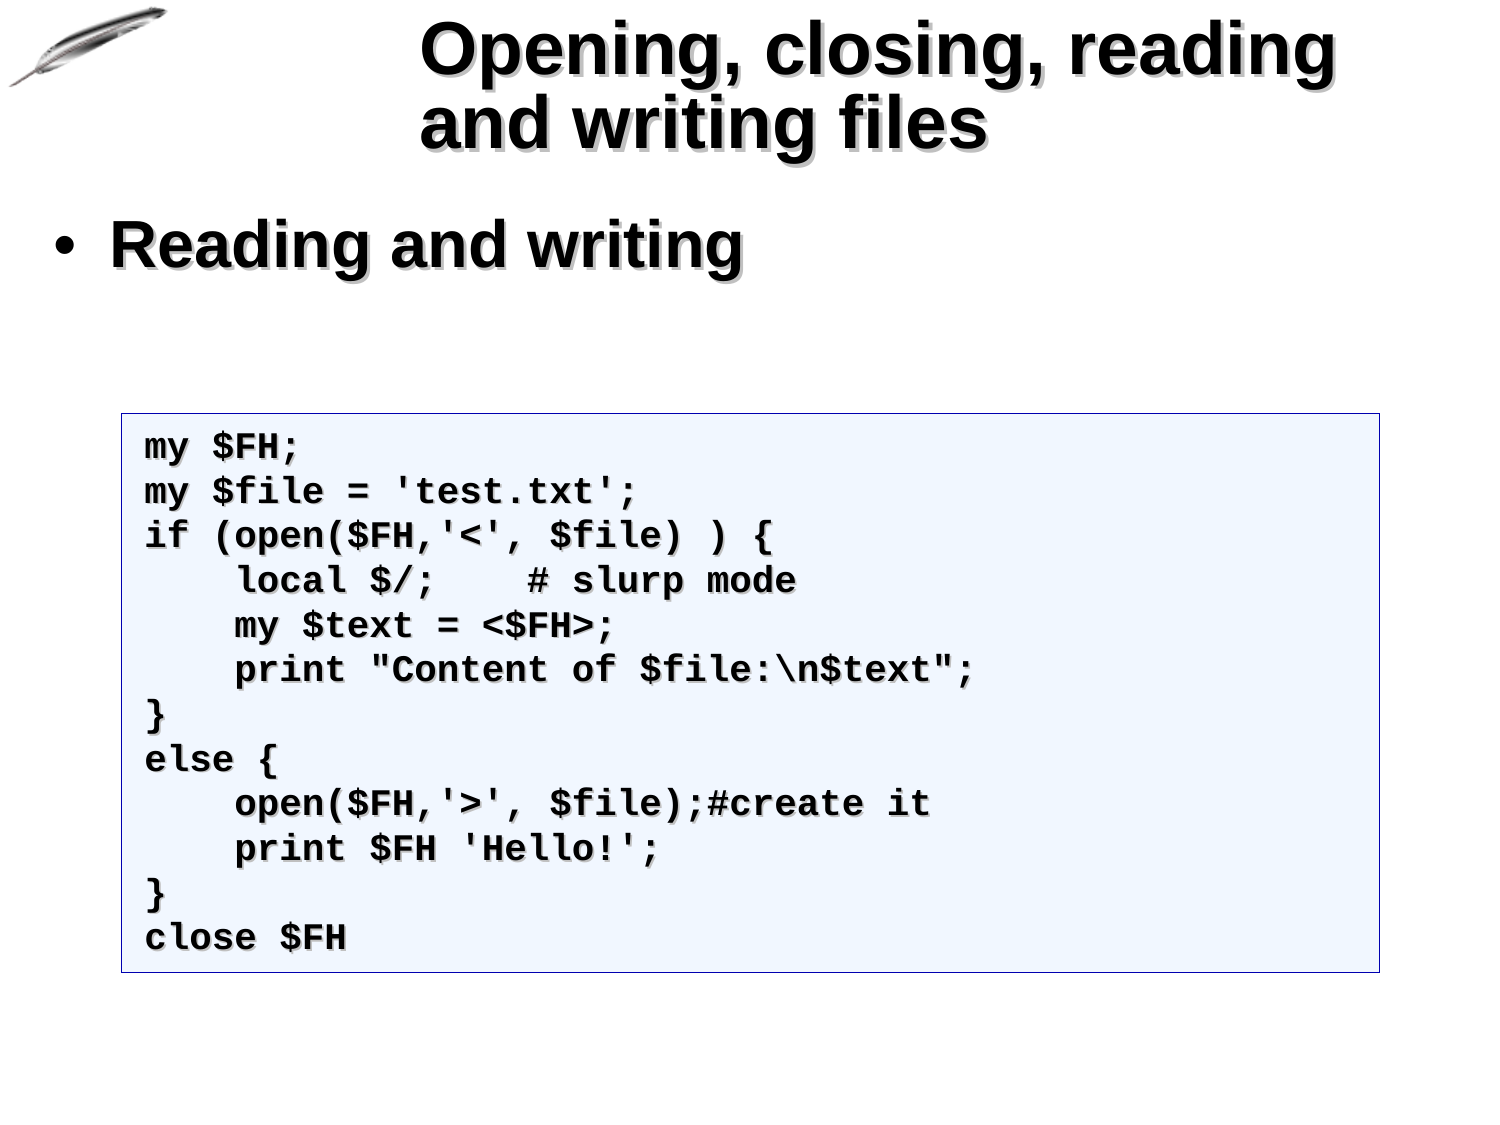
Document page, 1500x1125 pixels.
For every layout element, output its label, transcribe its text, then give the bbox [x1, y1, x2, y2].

title Opening, closing, reading and writing files [419, 0, 1459, 179]
list Reading and writing [53, 207, 1447, 1084]
text_box my $FH; my $file = 'test.txt'; if (open($FH,'<', $file) ) { local $/; # slurp mode my $text = <$FH>; print "Content of $file:\n$text"; } else { open($FH,'>', $file);#create it print $FH 'Hello!'; } close $FH [120, 413, 1380, 973]
picture [5, 5, 173, 89]
